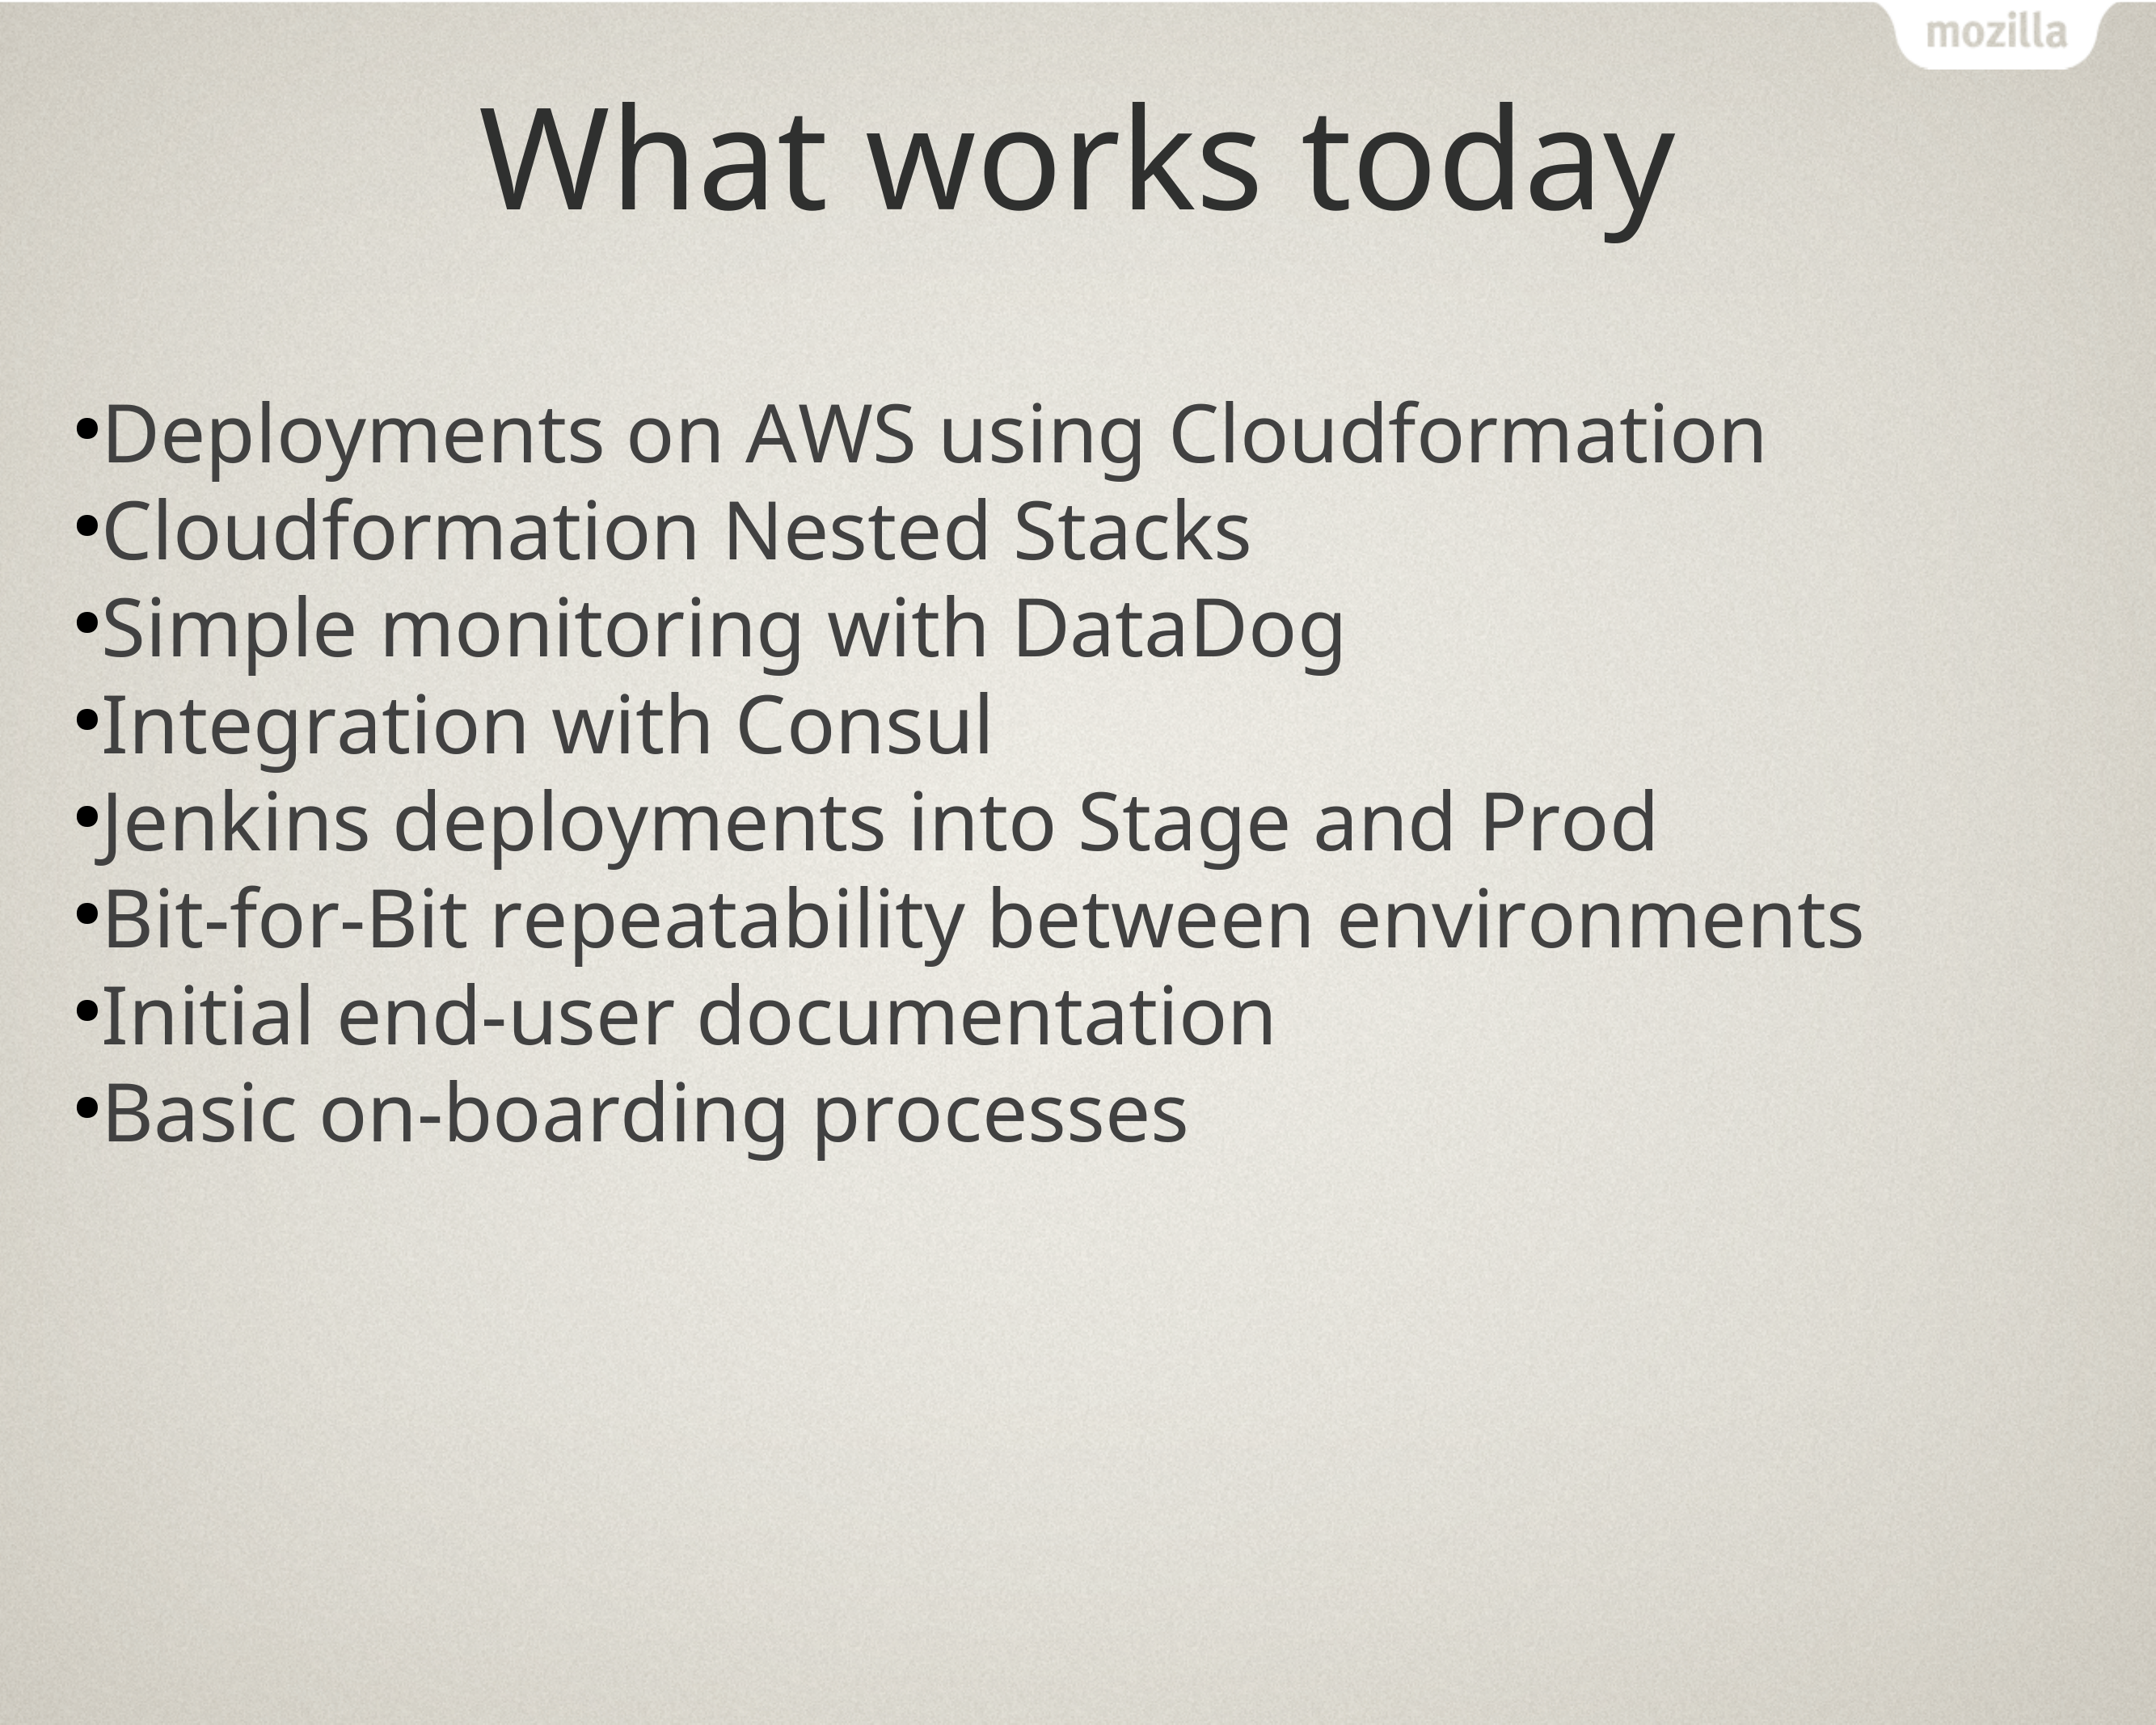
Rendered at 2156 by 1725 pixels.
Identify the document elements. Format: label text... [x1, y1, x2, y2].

text_box Deployments on AWS using Cloudformation Cloudformation Nested Stacks Simple monitoring with DataDog Integration with Consul Jenkins deployments into Stage and Prod Bit-for-Bit repeatability between environments Initial end-user documentation Basic on-boarding processes [61, 376, 1989, 1165]
title What works today [58, 38, 2097, 268]
picture [0, 0, 2156, 1725]
